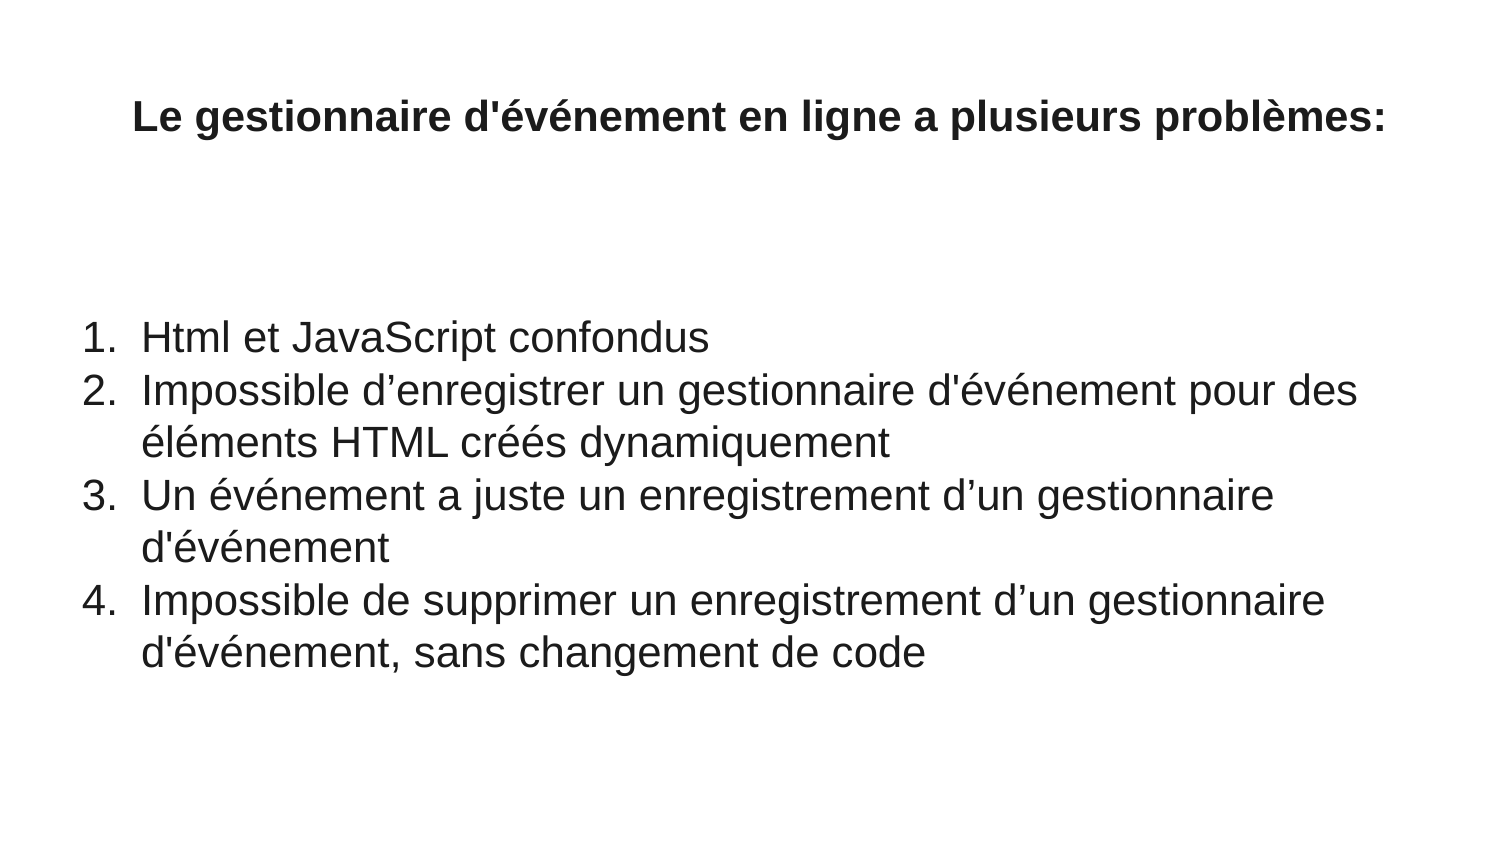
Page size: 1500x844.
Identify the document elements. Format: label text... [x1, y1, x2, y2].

list Html et JavaScript confondus Impossible d’enregistrer un gestionnaire d'événement pour des éléments HTML créés dynamiquement Un événement a juste un enregistrement d’un gestionnaire d'événement Impossible de supprimer un enregistrement d’un gestionnaire d'événement, sans changement de code [51, 189, 1449, 750]
title Le gestionnaire d'événement en ligne a plusieurs problèmes: [51, 72, 1449, 167]
